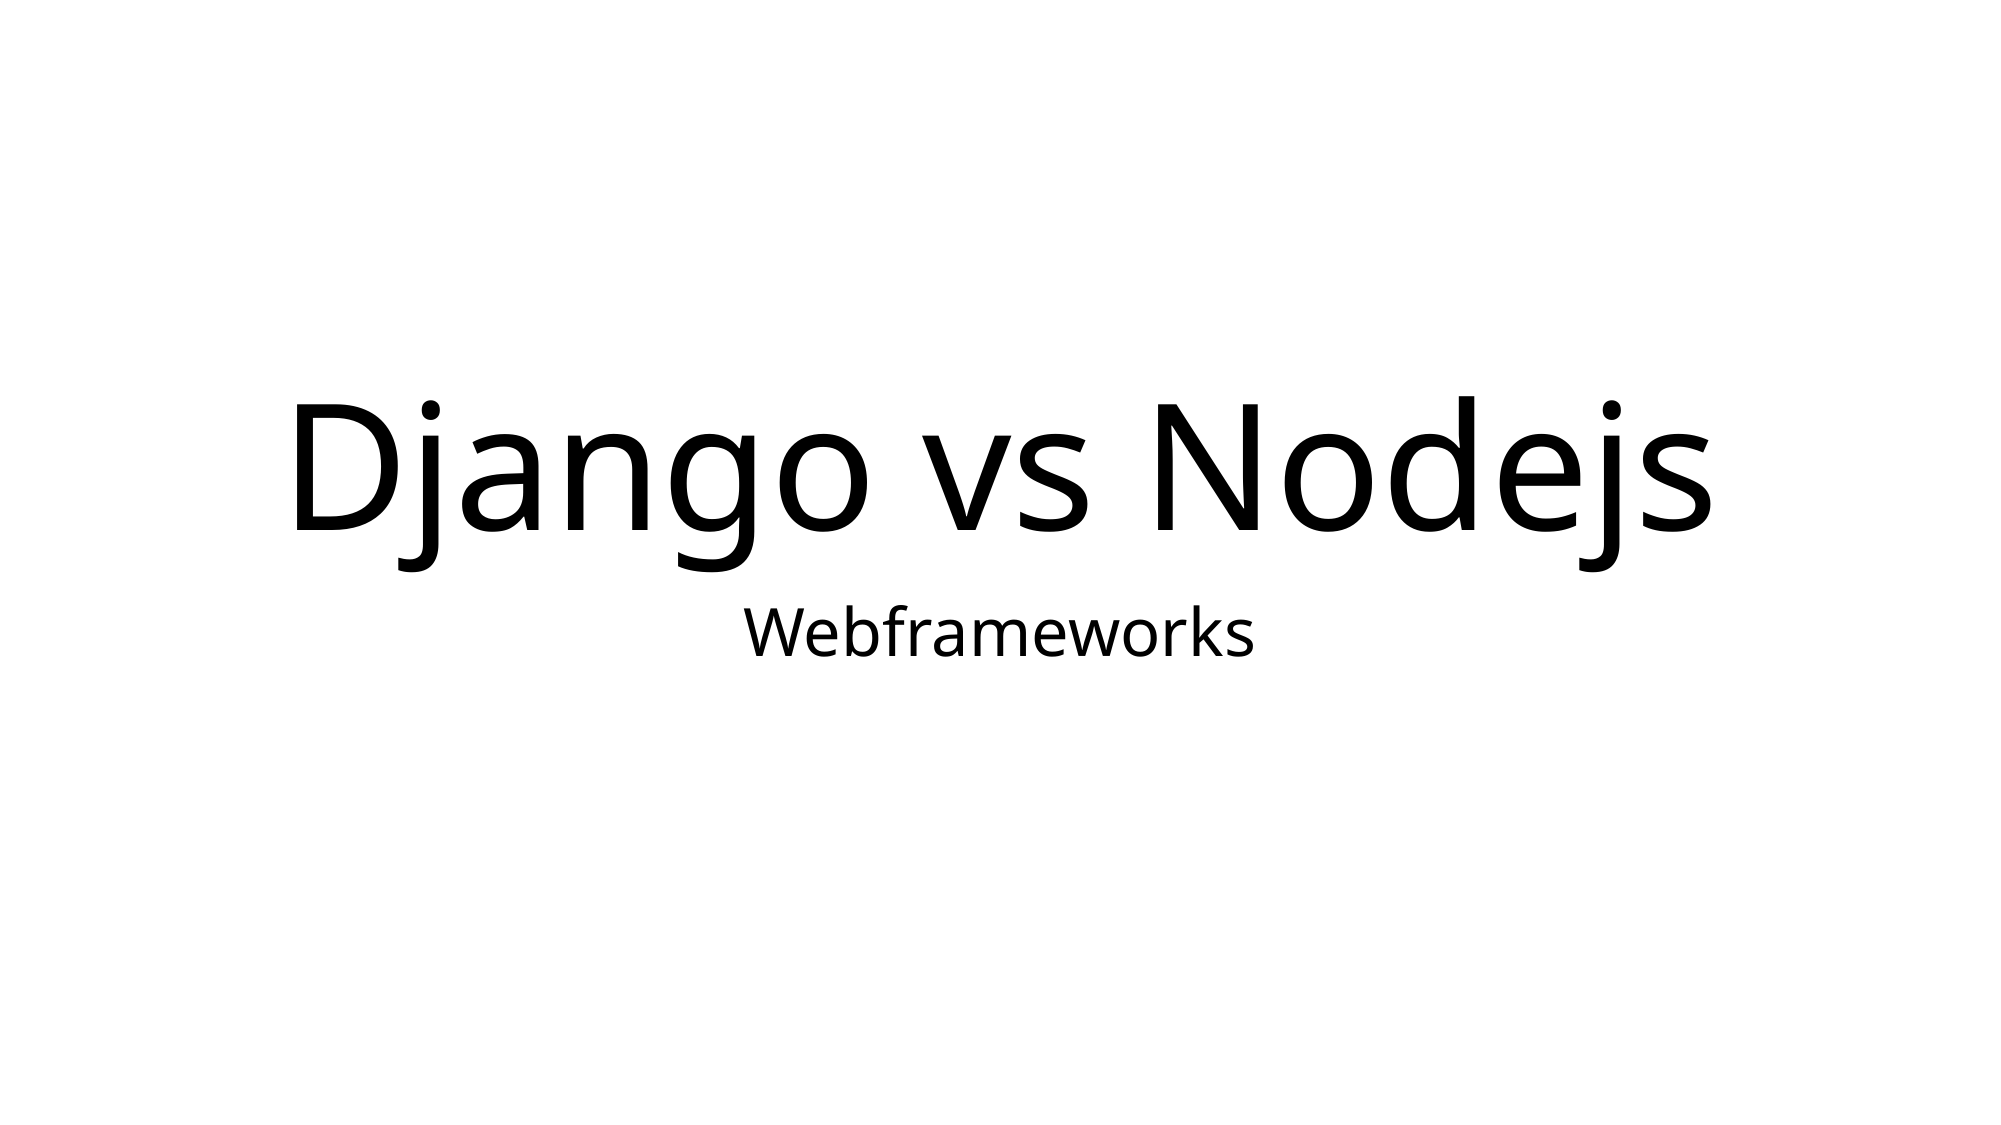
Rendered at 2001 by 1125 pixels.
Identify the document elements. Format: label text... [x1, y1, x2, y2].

subtitle Webframeworks [249, 590, 1750, 863]
title Django vs Nodejs [249, 184, 1750, 576]
